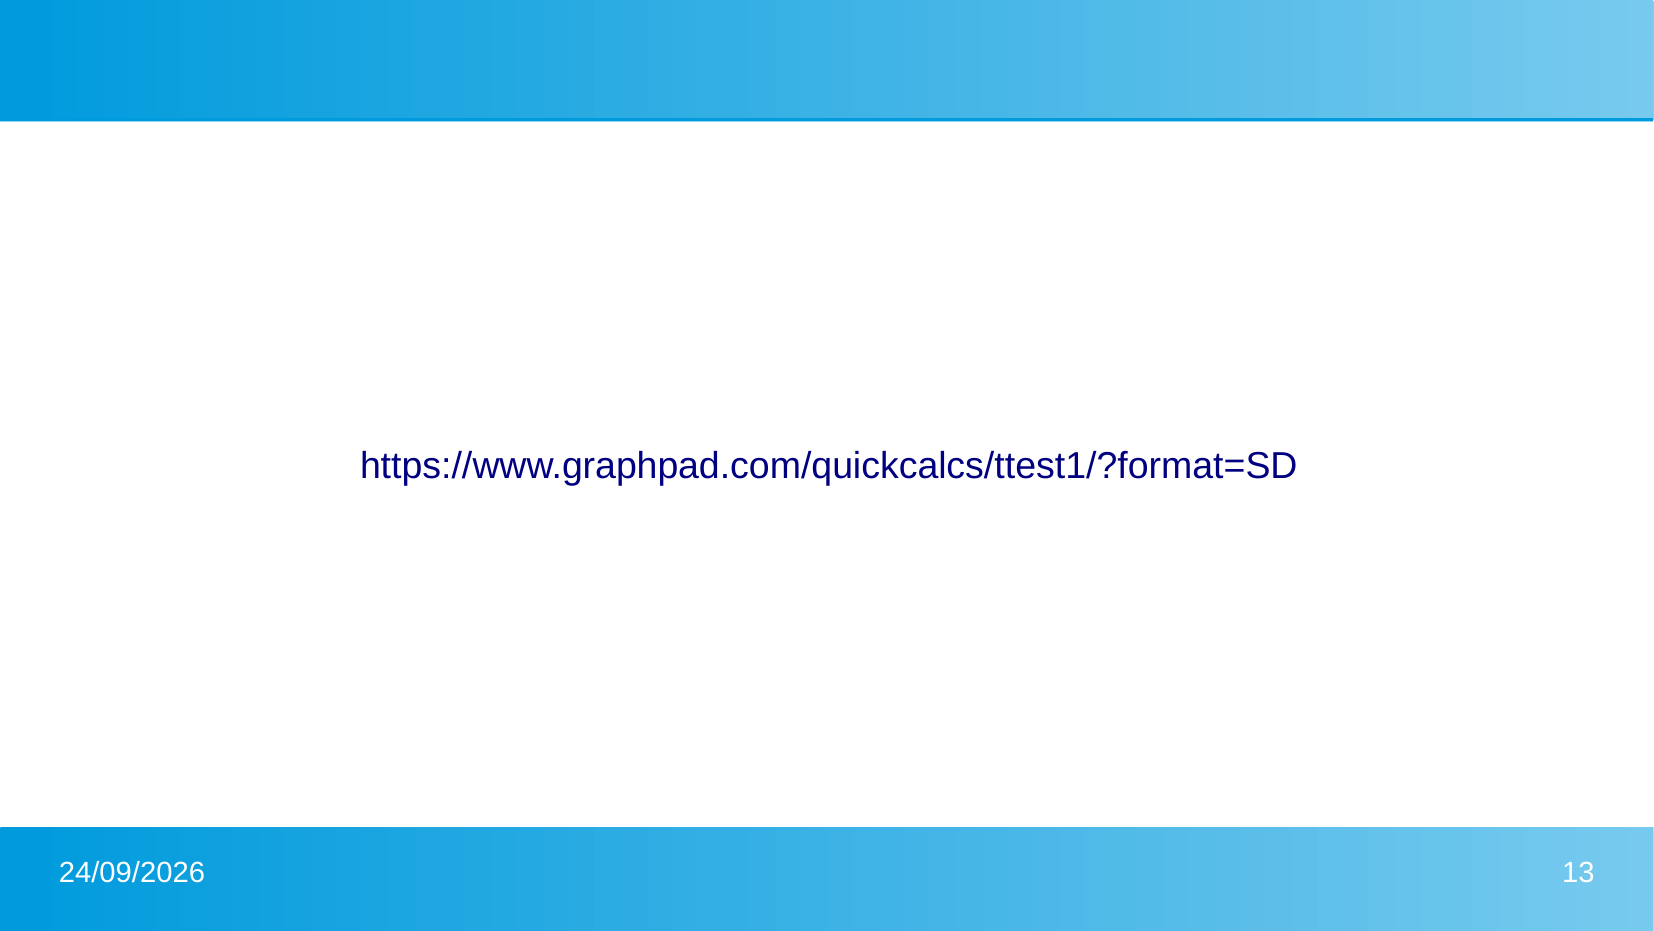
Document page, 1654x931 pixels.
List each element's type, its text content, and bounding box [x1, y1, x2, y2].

text_box https://www.graphpad.com/quickcalcs/ttest1/?format=SD [345, 437, 1313, 494]
